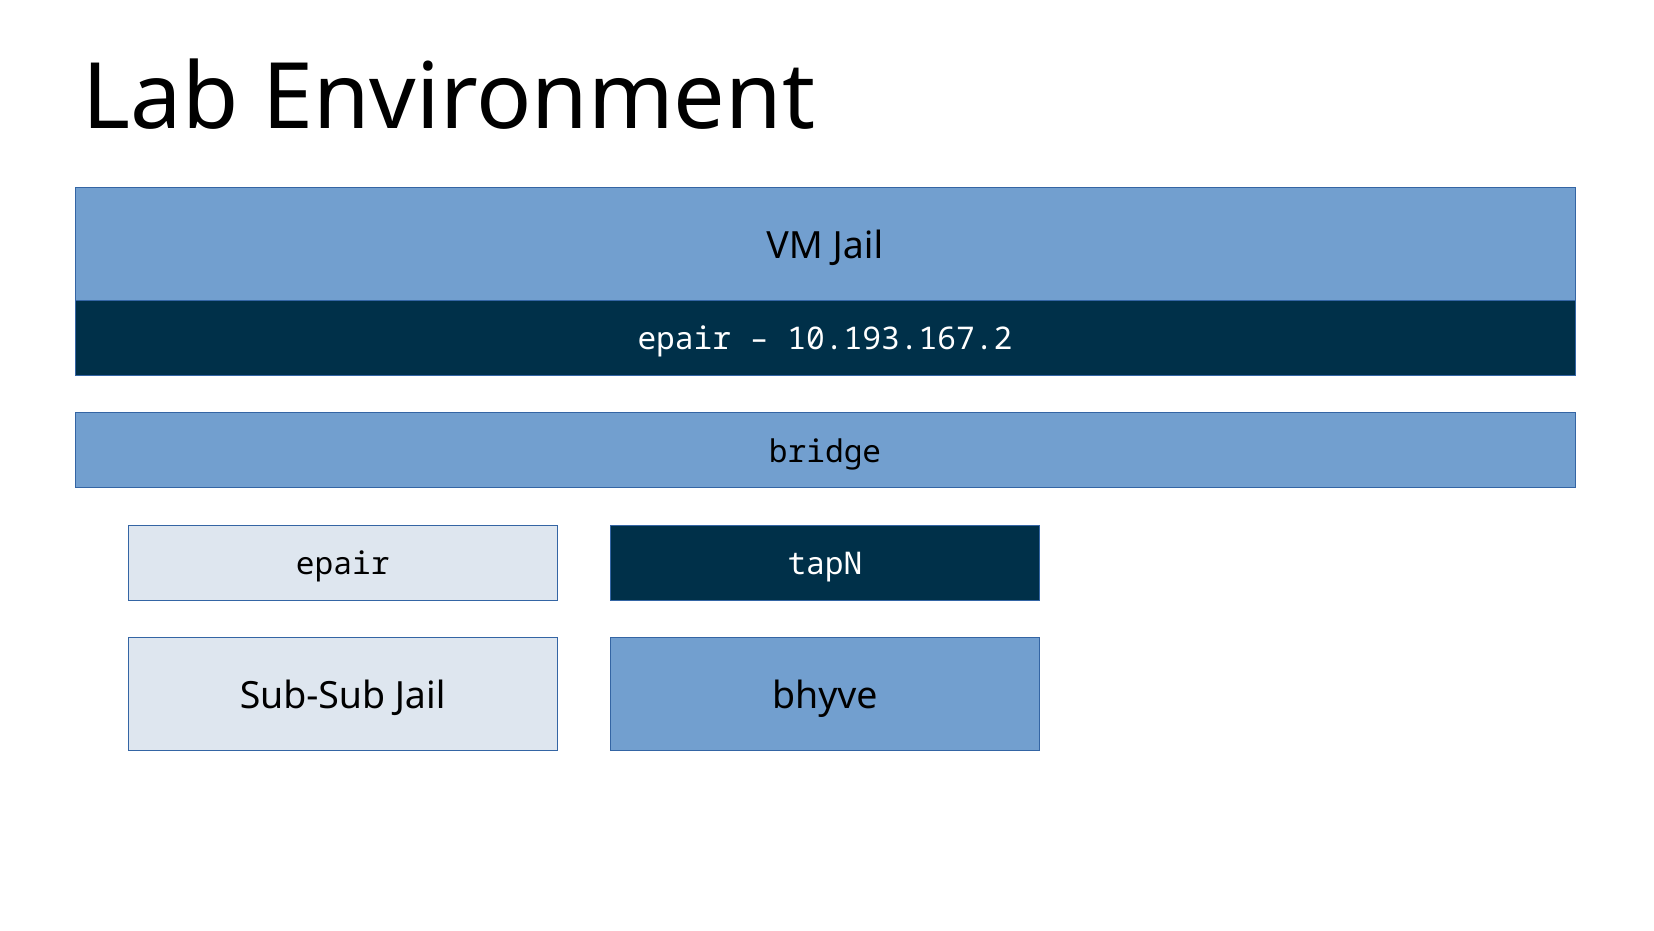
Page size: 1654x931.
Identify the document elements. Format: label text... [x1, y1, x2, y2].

text_box VM Jail [75, 187, 1576, 300]
text_box epair [128, 525, 558, 601]
text_box bhyve [610, 637, 1040, 751]
title Lab Environment [82, 37, 1571, 150]
text_box epair – 10.193.167.2 [75, 300, 1576, 376]
text_box tapN [610, 525, 1040, 601]
text_box bridge [75, 412, 1576, 488]
text_box Sub-Sub Jail [128, 637, 558, 751]
